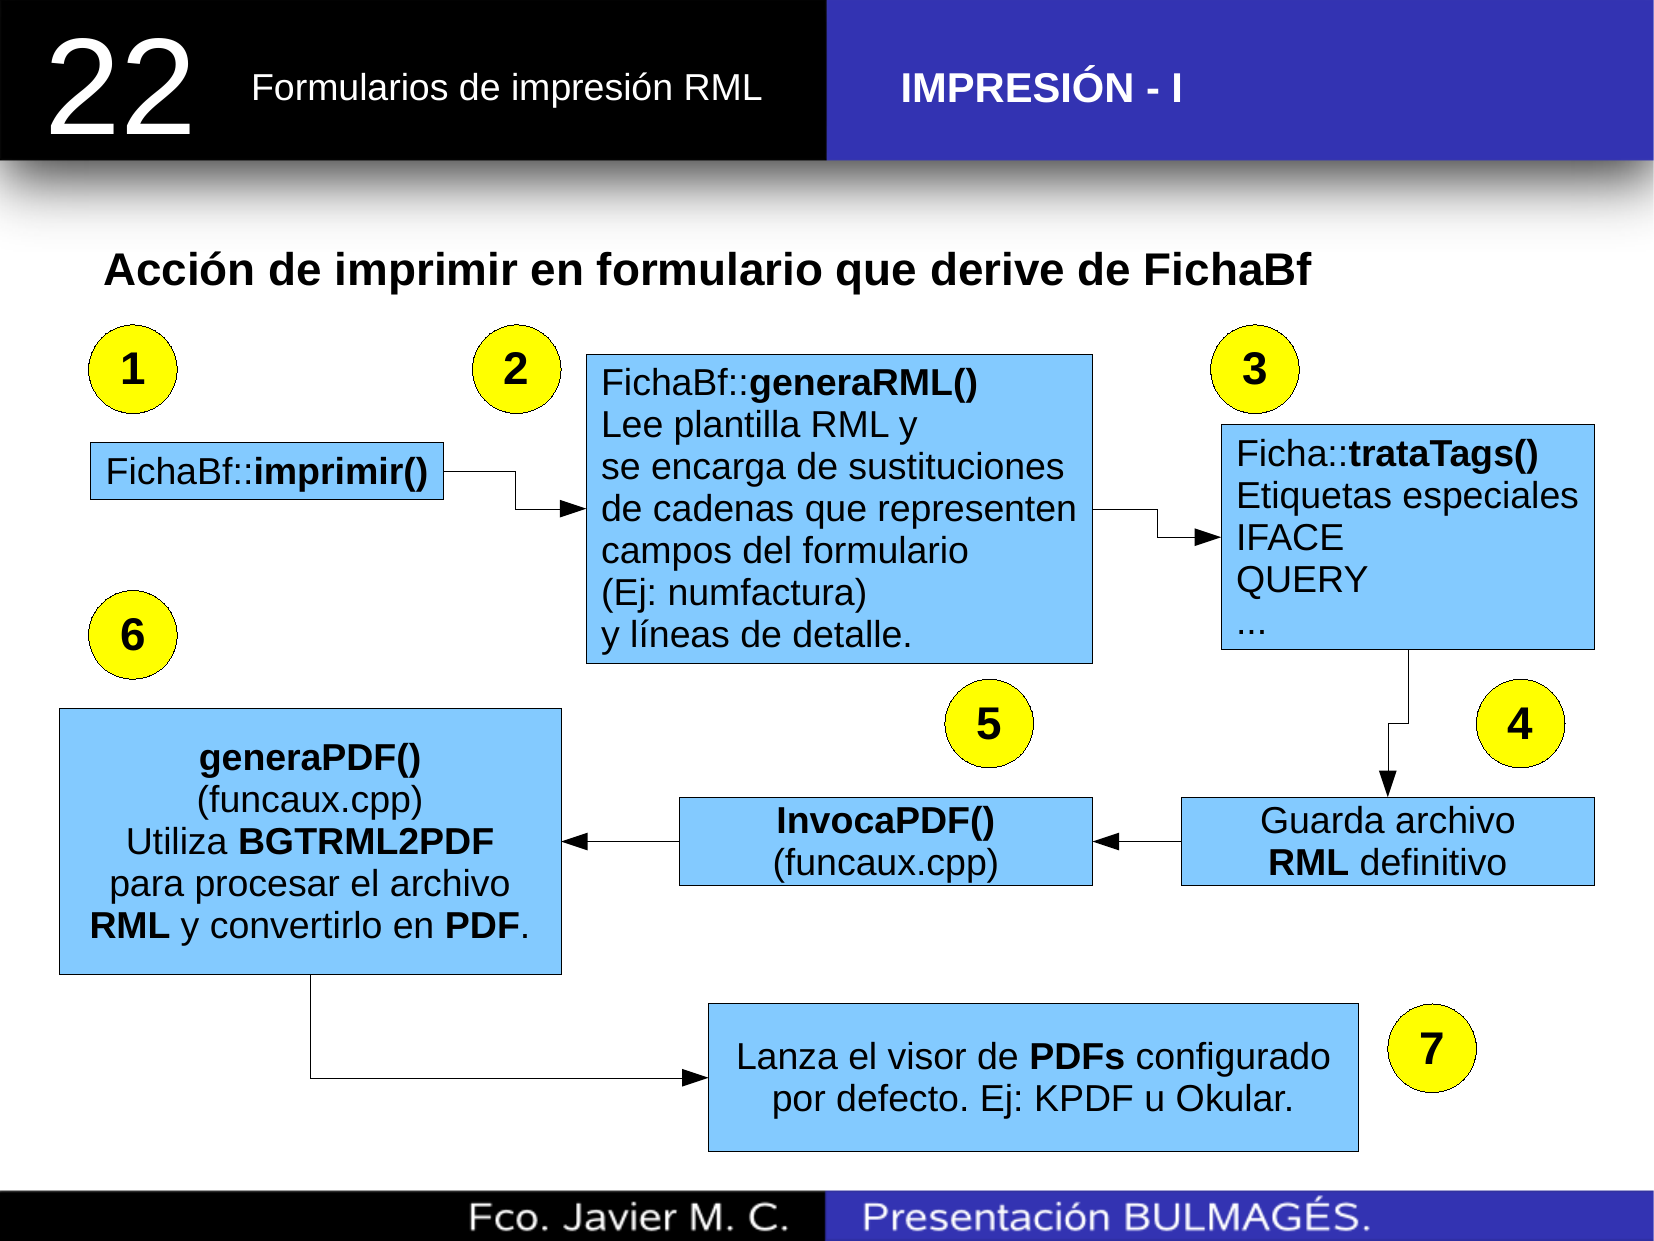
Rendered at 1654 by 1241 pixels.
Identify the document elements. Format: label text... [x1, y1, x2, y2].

text_box <número>. [29, 2, 237, 325]
text_box Lanza el visor de PDFs configurado por defecto. Ej: KPDF u Okular. [708, 1003, 1359, 1152]
text_box generaPDF() (funcaux.cpp) Utiliza BGTRML2PDF para procesar el archivo RML y convertirlo en PDF. [59, 708, 562, 975]
text_box FichaBf::generaRML() Lee plantilla RML y se encarga de sustituciones de cadenas que representen campos del formulario (Ej: numfactura) y líneas de detalle. [586, 354, 1093, 664]
text_box Ficha::trataTags() Etiquetas especiales IFACE QUERY ... [1221, 424, 1595, 650]
text_box 2 [472, 324, 562, 414]
picture [0, 0, 1654, 1241]
text_box 7 [1387, 1003, 1477, 1093]
text_box IMPRESIÓN - I [885, 56, 1595, 119]
text_box 4 [1476, 679, 1566, 768]
text_box Guarda archivo RML definitivo [1181, 797, 1595, 886]
text_box 6 [88, 590, 178, 680]
text_box 3 [1210, 324, 1300, 414]
text_box InvocaPDF() (funcaux.cpp) [679, 797, 1093, 886]
text_box Formularios de impresión RML [236, 59, 798, 148]
text_box 5 [944, 679, 1034, 768]
text_box FichaBf::imprimir() [90, 442, 443, 500]
text_box 1 [88, 324, 178, 414]
text_box Acción de imprimir en formulario que derive de FichaBf [88, 236, 1330, 303]
